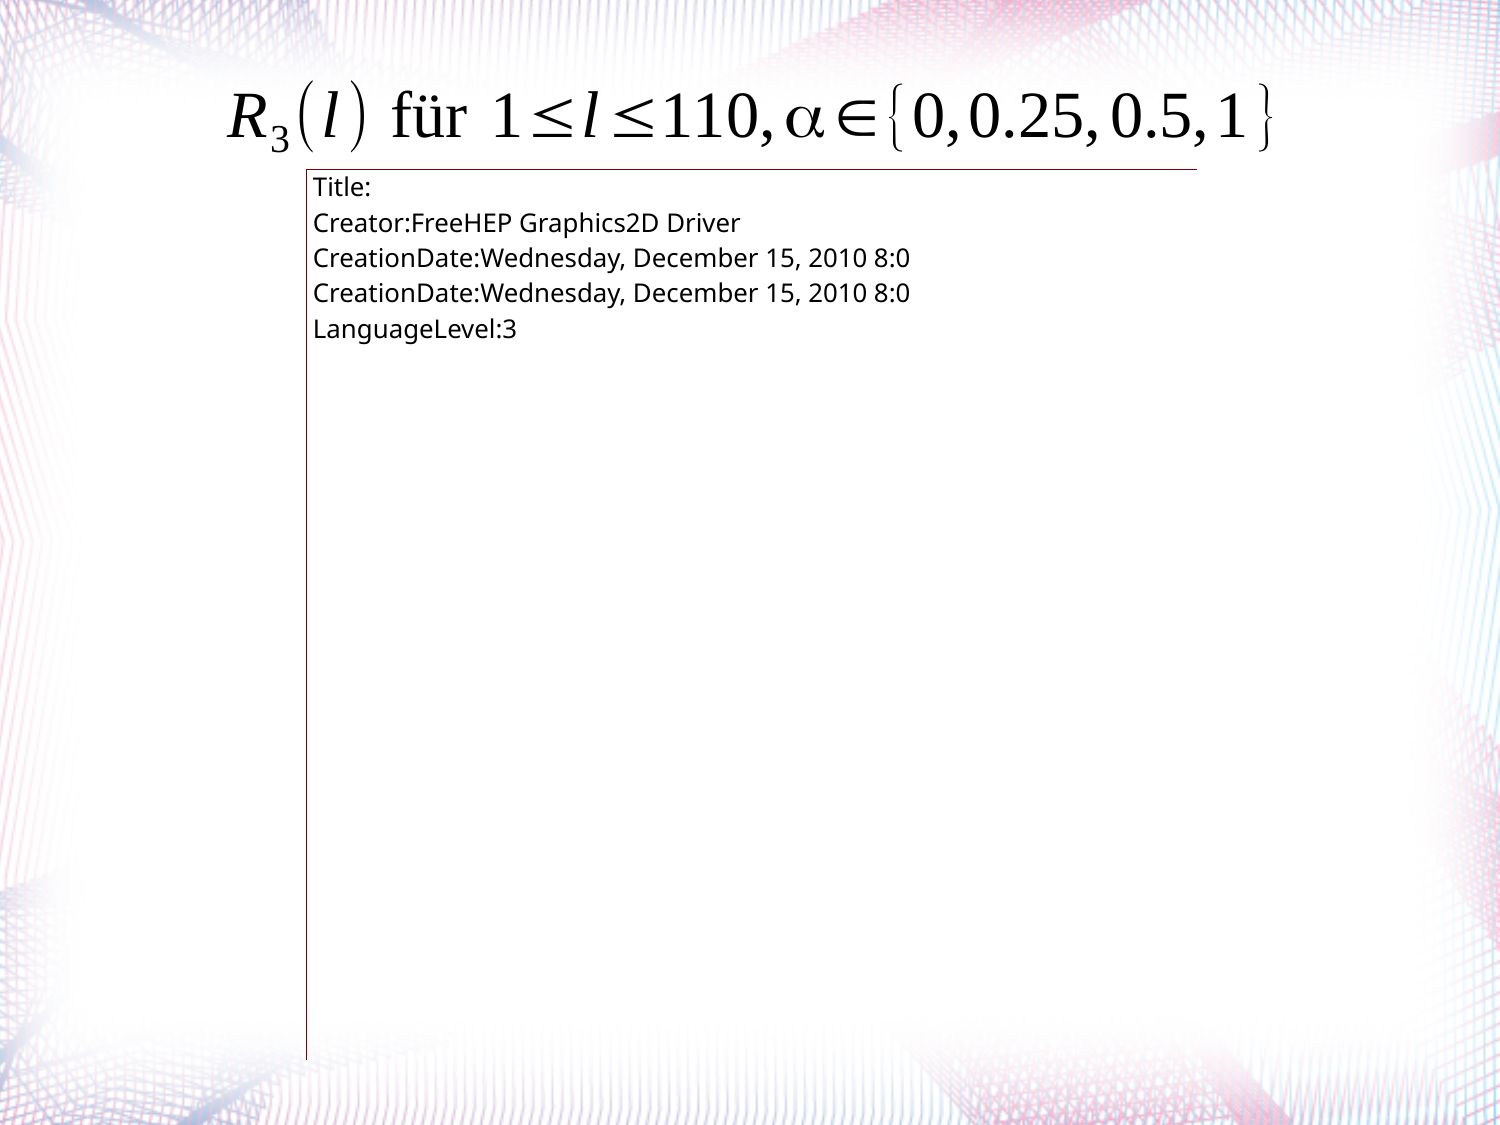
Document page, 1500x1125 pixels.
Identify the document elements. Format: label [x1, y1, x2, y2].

chart [217, 76, 1288, 162]
picture [0, 0, 1500, 1125]
